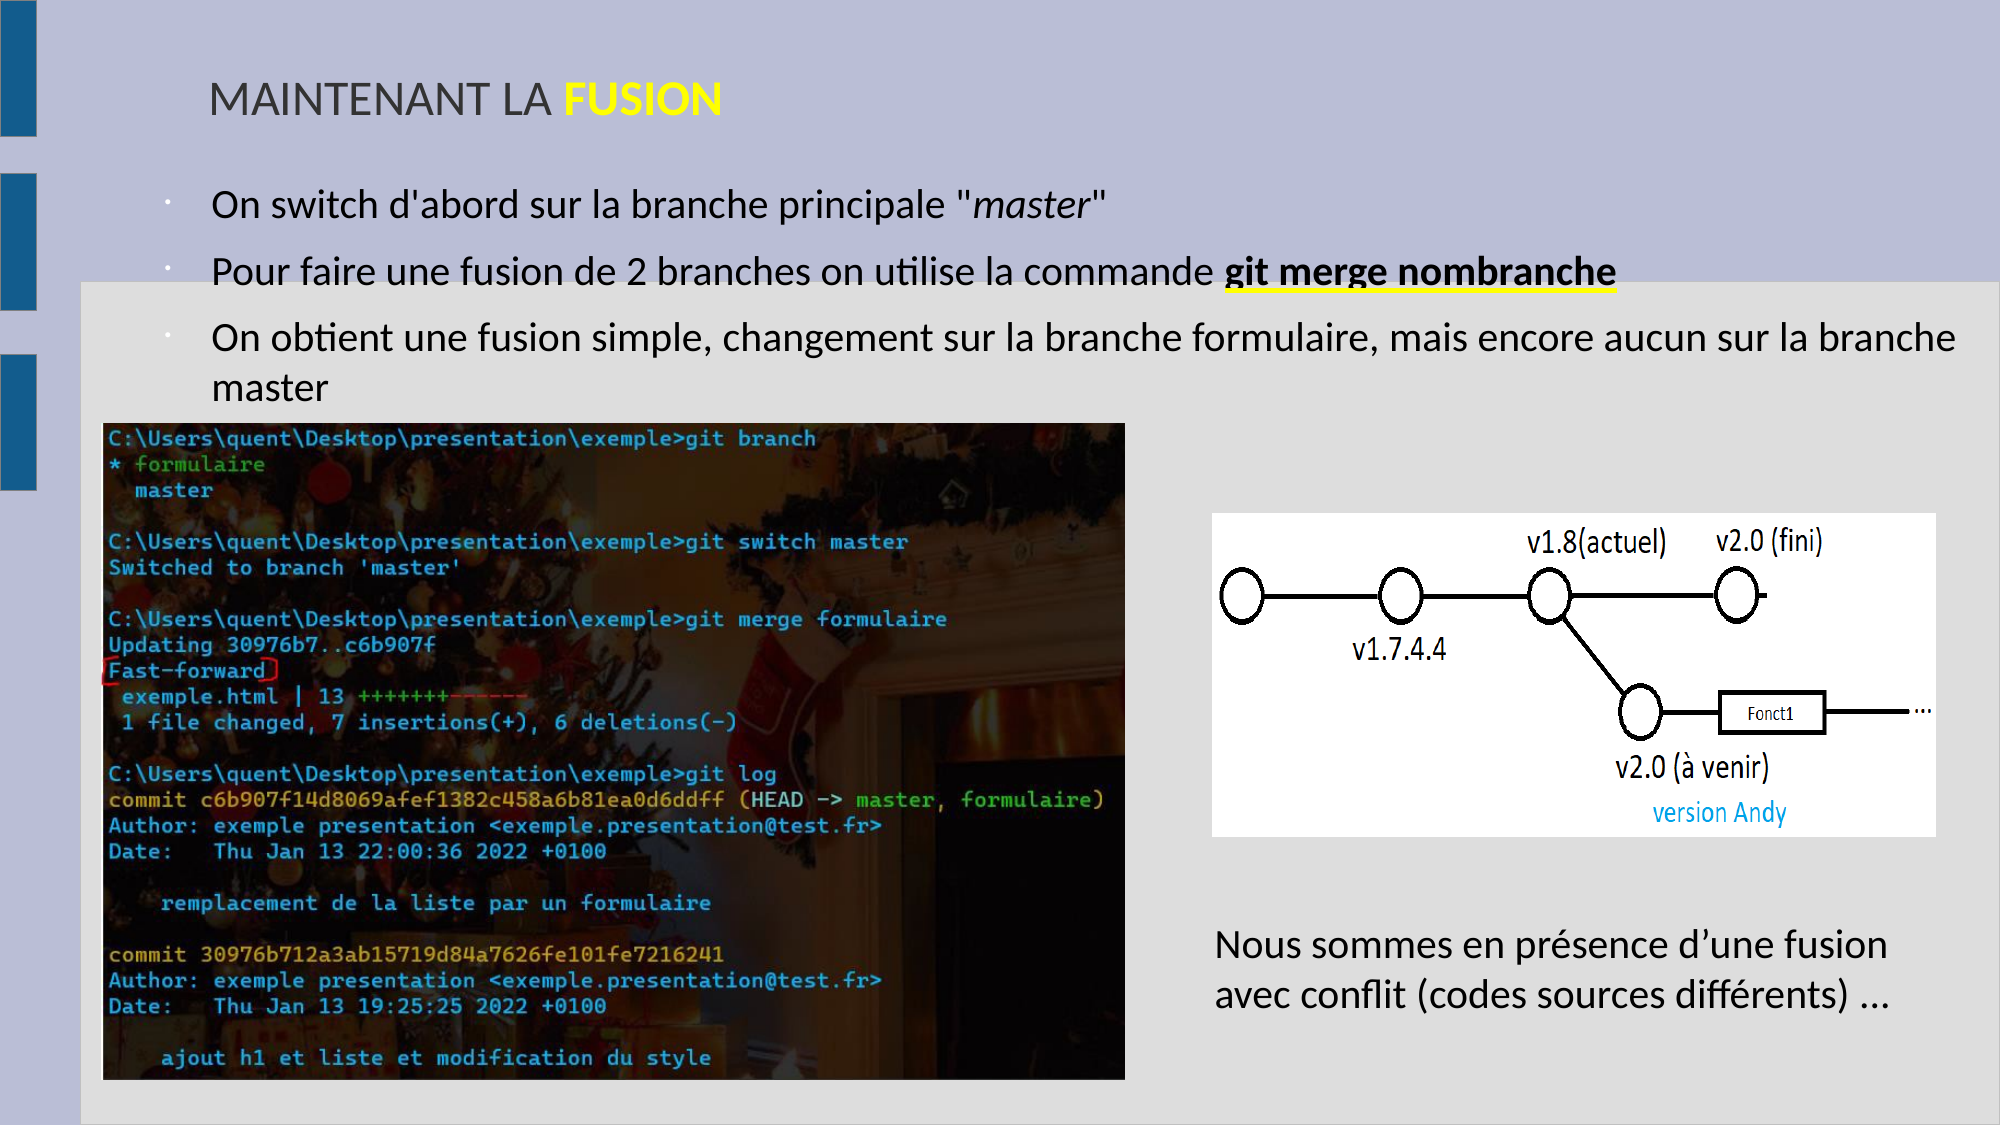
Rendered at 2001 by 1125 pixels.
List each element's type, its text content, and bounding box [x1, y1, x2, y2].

title MAINTENANT LA FUSION [125, 63, 805, 254]
picture [1212, 513, 1936, 837]
text_box Nous sommes en présence d’une fusion avec conflit (codes sources différents) ... [1212, 915, 1963, 1018]
picture [101, 423, 1125, 1080]
text_box On switch d'abord sur la branche principale "master" Pour faire une fusion de 2 branches on utilise la commande git merge nombranche On obtient une fusion simple, changement sur la branche formulaire, mais encore aucun sur la branche master [162, 158, 1975, 411]
